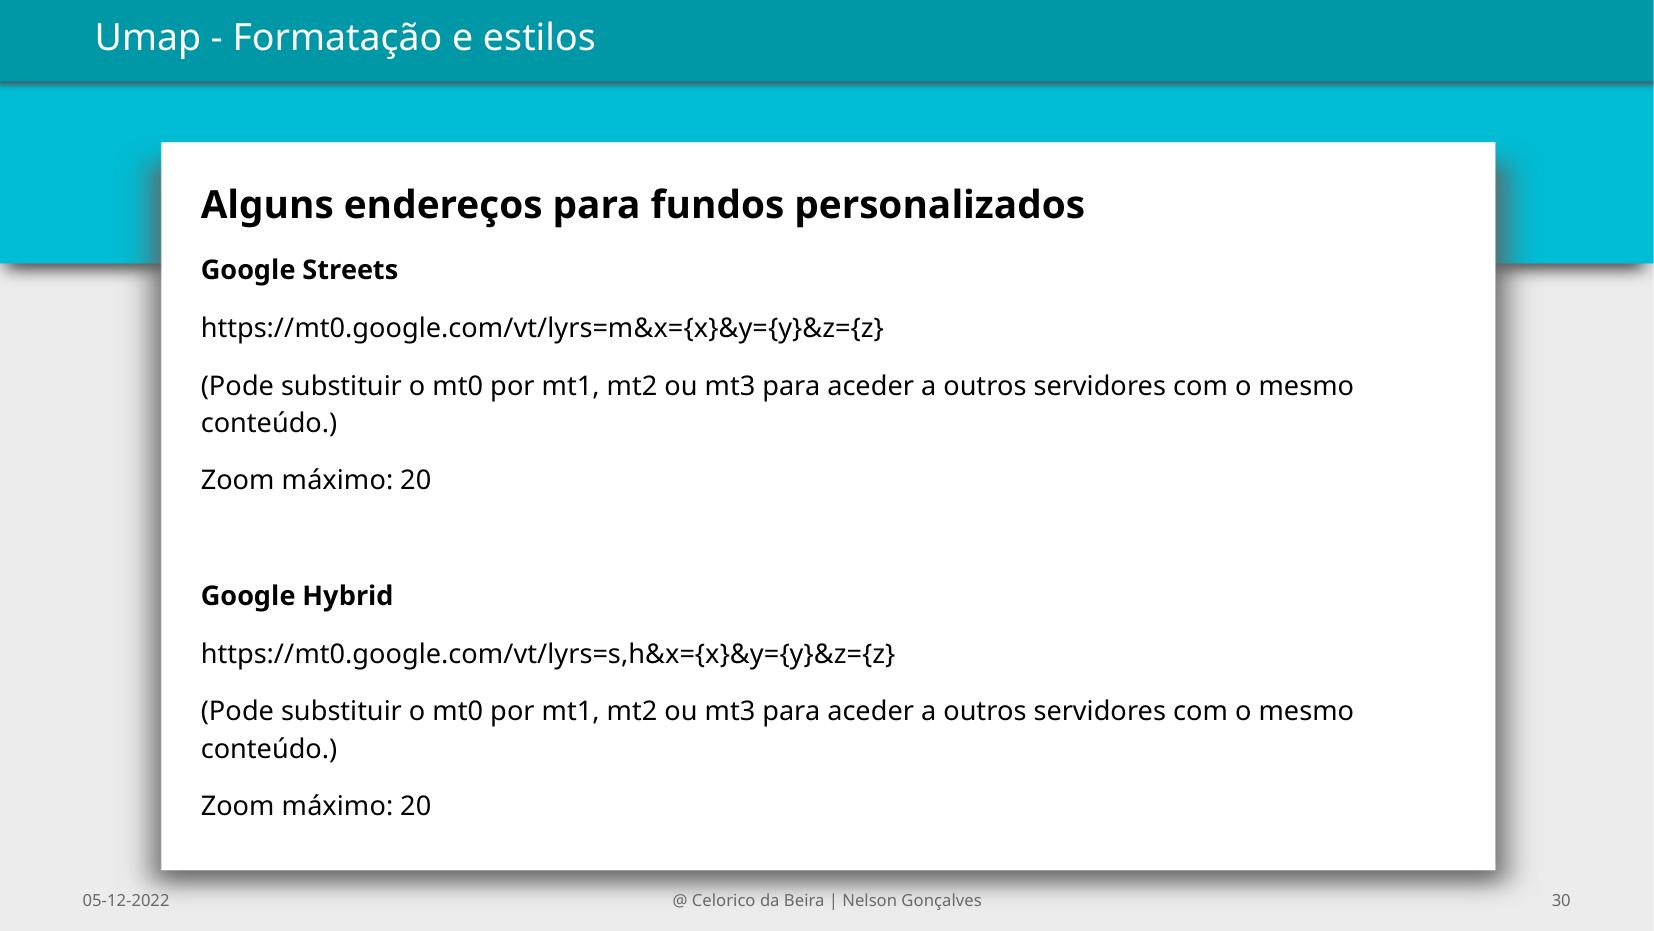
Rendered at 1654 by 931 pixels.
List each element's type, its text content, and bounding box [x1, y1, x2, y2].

picture [0, 0, 1654, 931]
list Alguns endereços para fundos personalizados Google Streets https://mt0.google.com/vt/lyrs=m&x={x}&y={y}&z={z} (Pode substituir o mt0 por mt1, mt2 ou mt3 para aceder a outros servidores com o mesmo conteúdo.) Zoom máximo: 20 Google Hybrid https://mt0.google.com/vt/lyrs=s,h&x={x}&y={y}&z={z} (Pode substituir o mt0 por mt1, mt2 ou mt3 para aceder a outros servidores com o mesmo conteúdo.) Zoom máximo: 20 [200, 177, 1453, 827]
title Umap - Formatação e estilos [94, 10, 1583, 63]
